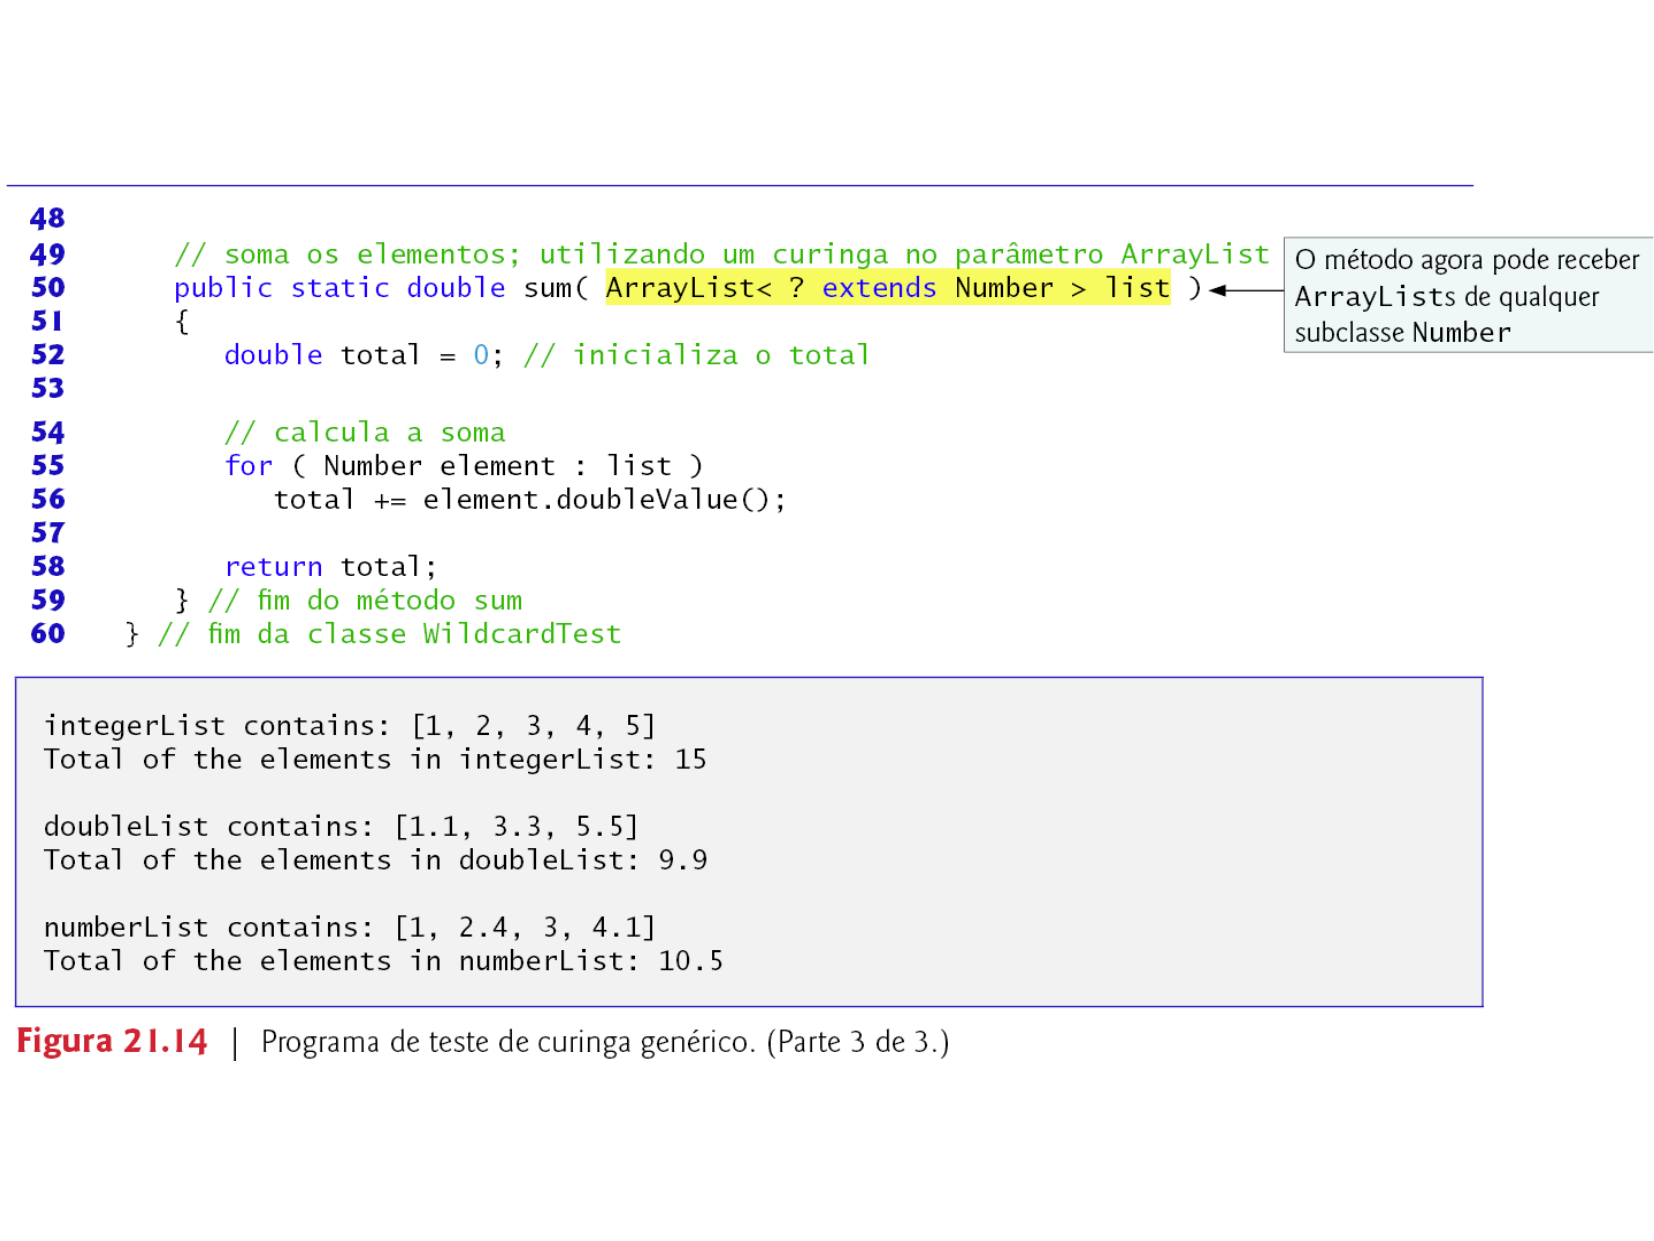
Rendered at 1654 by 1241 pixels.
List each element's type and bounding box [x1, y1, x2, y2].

picture [6, 184, 1654, 1061]
